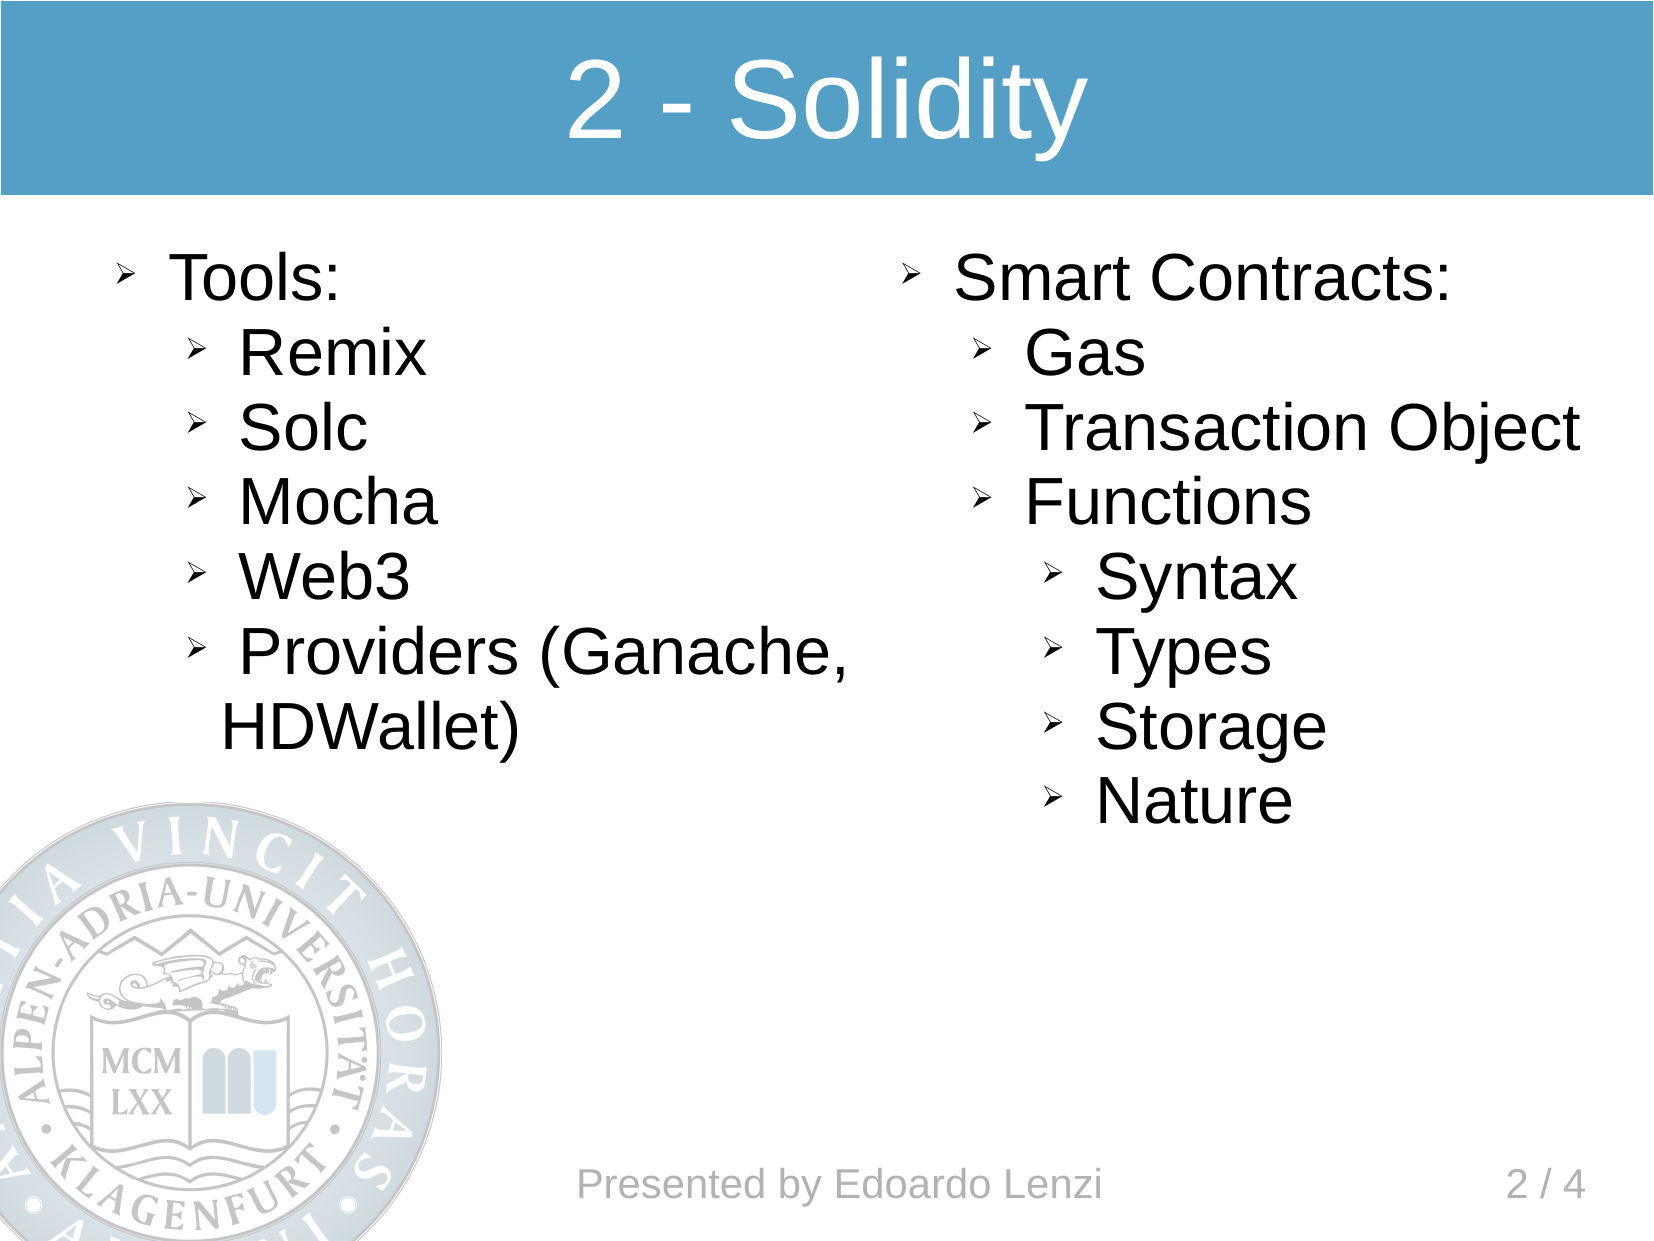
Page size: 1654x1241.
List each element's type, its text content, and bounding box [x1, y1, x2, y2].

list Presented by Edoardo Lenzi 2 / 4 [505, 1160, 1654, 1241]
text_box [0, 801, 452, 1241]
text_box [0, 0, 82, 196]
text_box Tools: Remix Solc Mocha Web3 Providers (Ganache, HDWallet) [114, 240, 870, 1016]
text_box [1571, 0, 1654, 196]
title 2 - Solidity [82, 0, 1571, 204]
text_box Smart Contracts: Gas Transaction Object Functions Syntax Types Storage Nature [899, 240, 1606, 1091]
